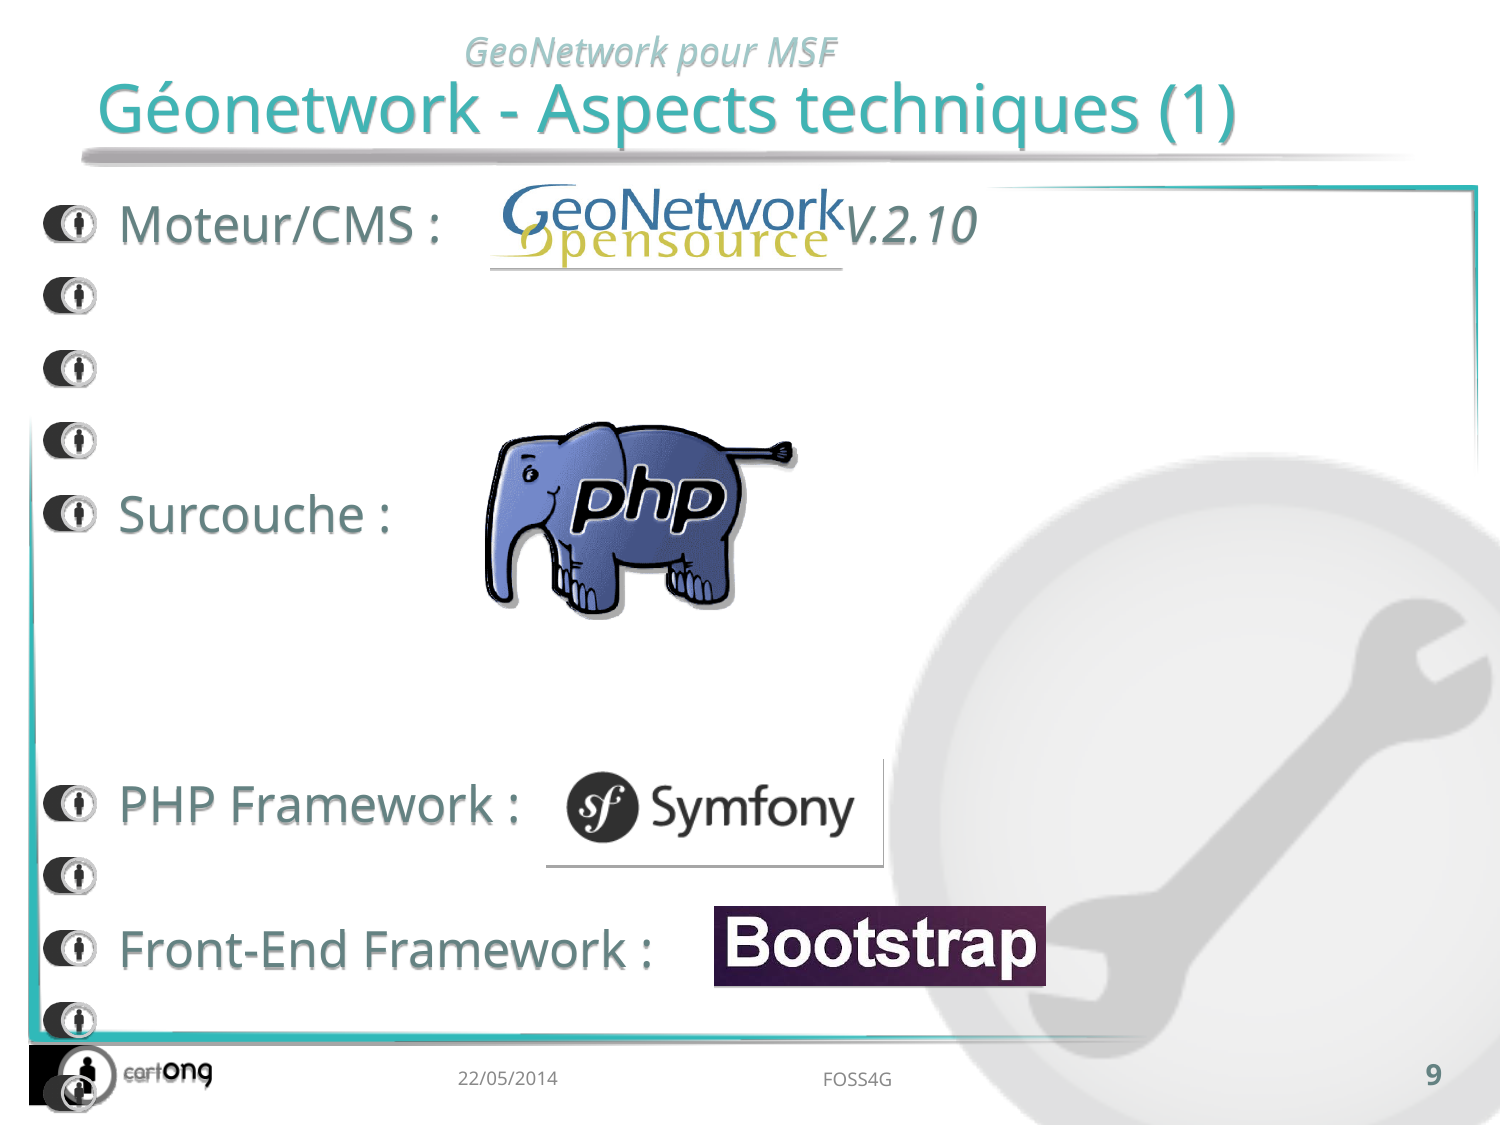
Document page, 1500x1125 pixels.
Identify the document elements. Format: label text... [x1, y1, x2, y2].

picture [490, 184, 845, 268]
text_box FOSS4G [620, 1048, 1096, 1109]
picture [546, 755, 883, 865]
picture [714, 906, 1046, 986]
text_box 22/05/2014 [442, 1048, 596, 1109]
title Géonetwork - Aspects techniques (1) [81, 58, 1432, 144]
text_box 9 [1387, 1046, 1481, 1107]
picture [473, 408, 805, 626]
list Moteur/CMS : V.2.10 Surcouche : PHP Framework : Front-End Framework : [28, 185, 1447, 1042]
list GeoNetwork pour MSF [448, 19, 1479, 107]
